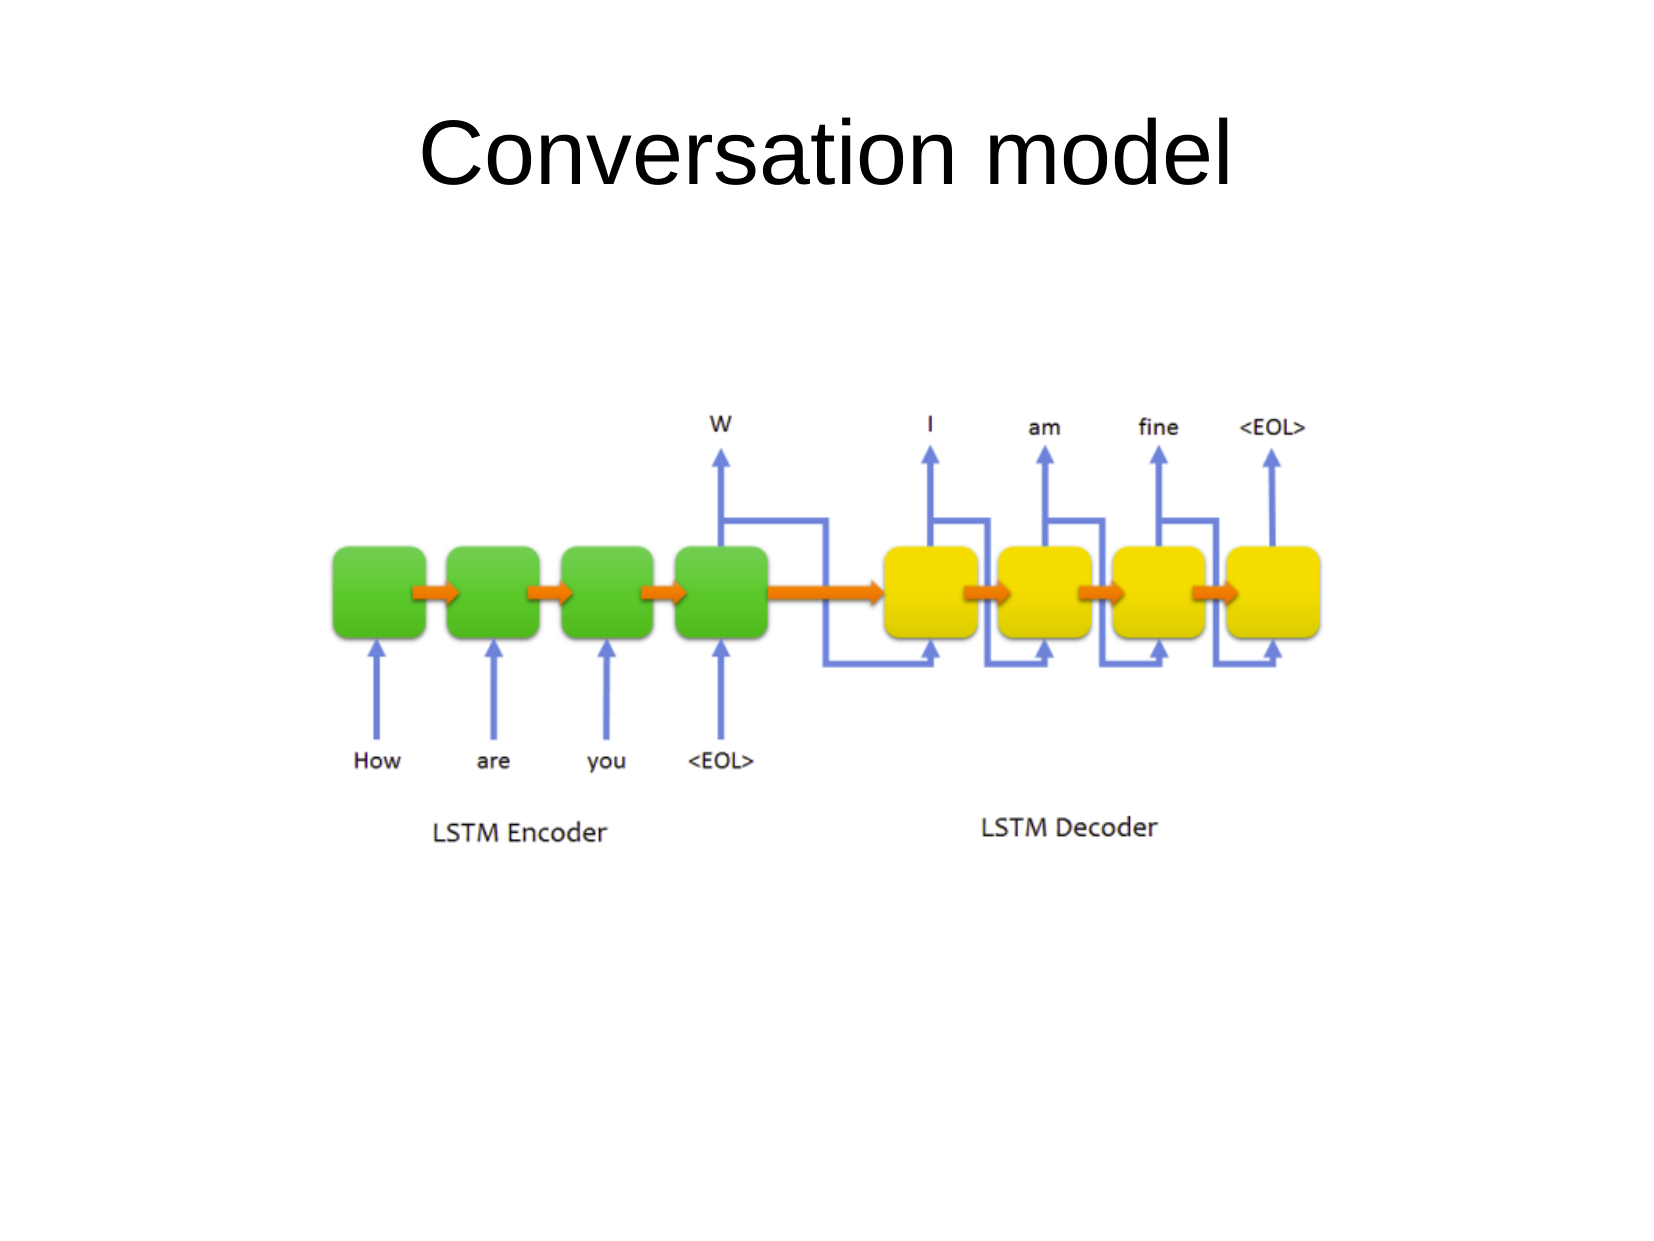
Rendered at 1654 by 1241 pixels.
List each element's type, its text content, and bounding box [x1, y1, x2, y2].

title Conversation model [82, 49, 1571, 257]
picture [327, 399, 1326, 896]
